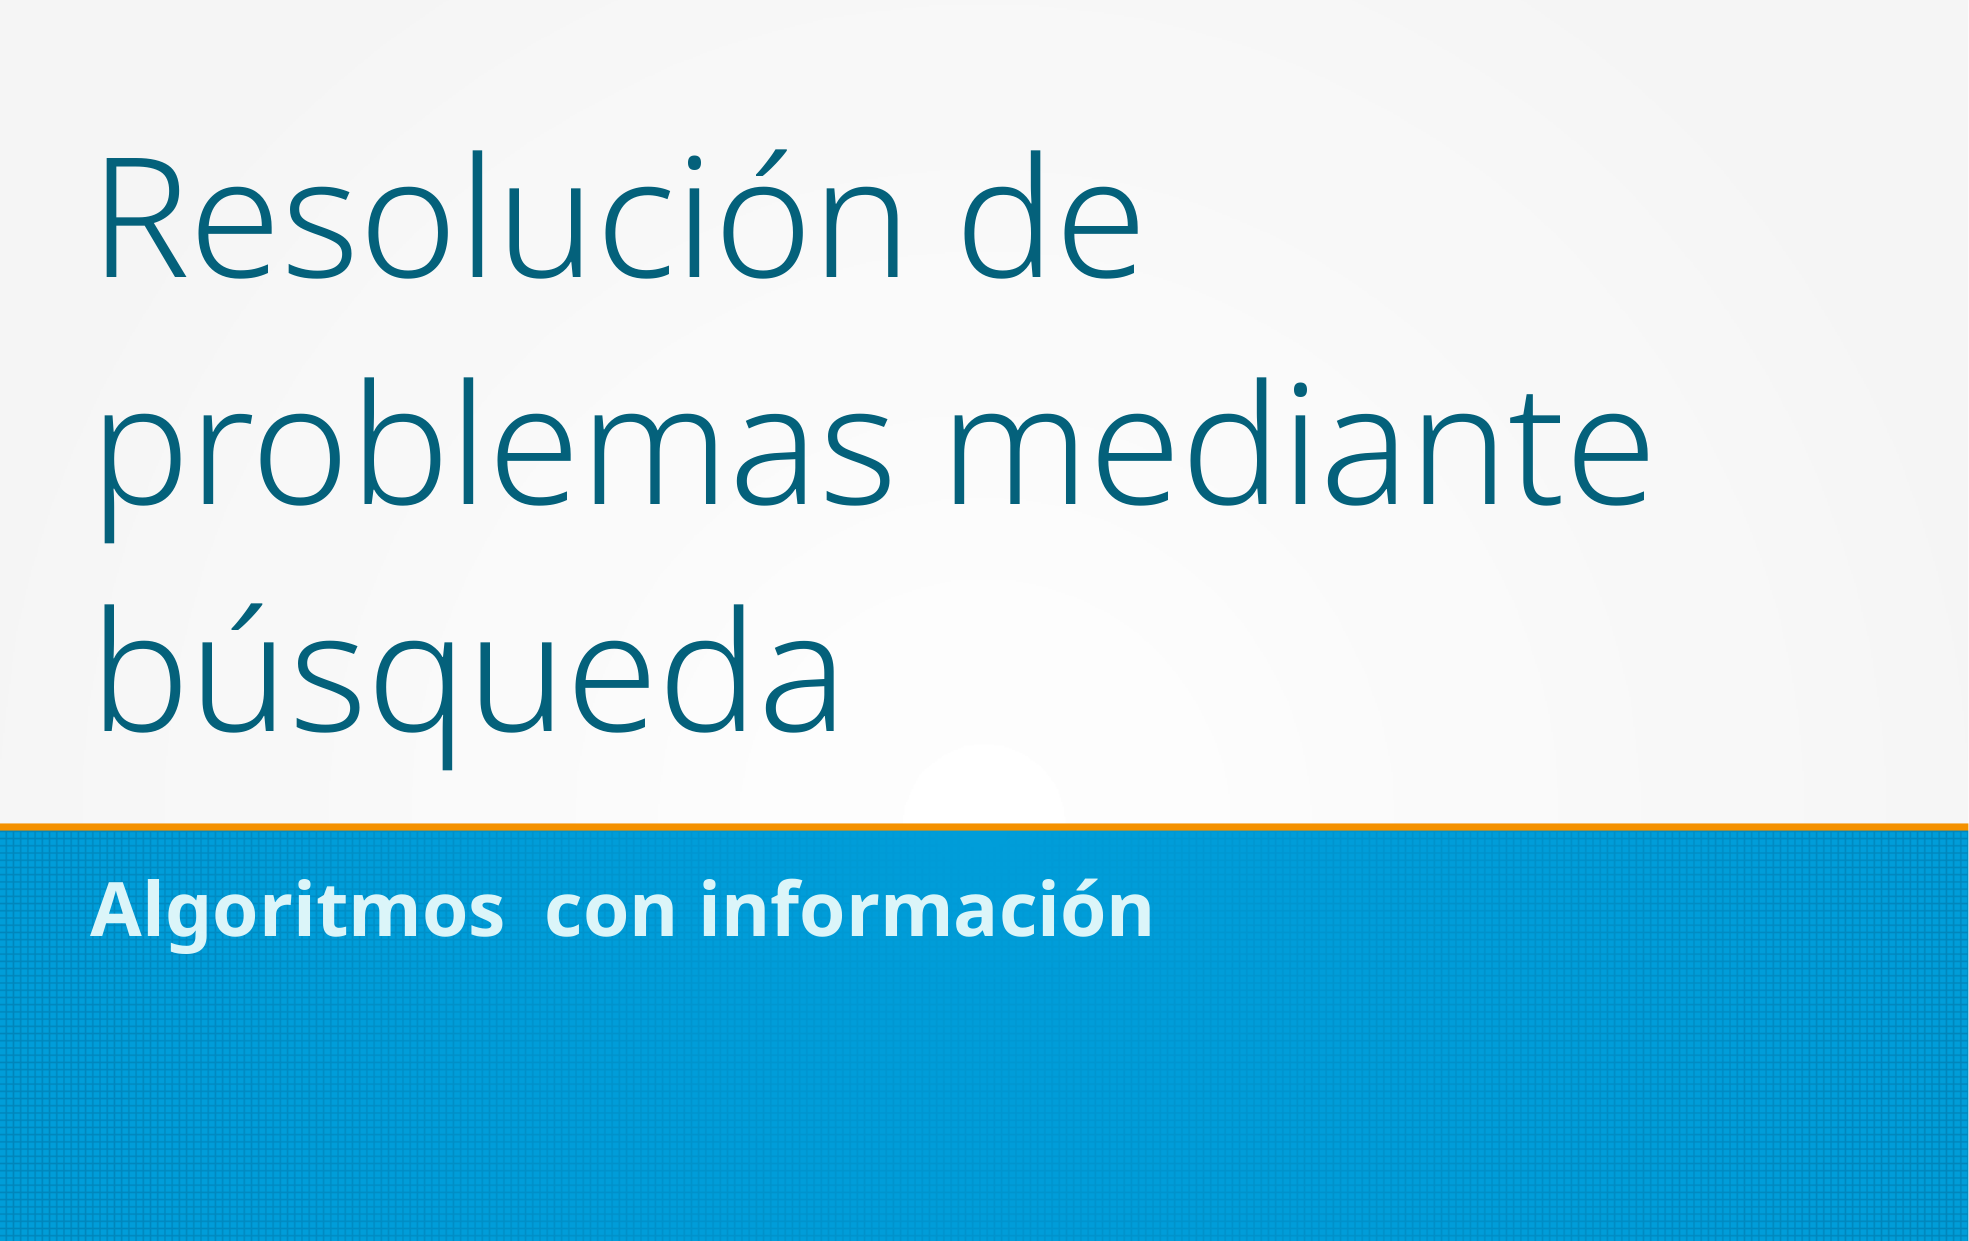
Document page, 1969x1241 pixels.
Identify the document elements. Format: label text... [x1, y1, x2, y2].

subtitle Algoritmos con información [90, 855, 1861, 1111]
picture [0, 0, 1969, 830]
title Resolución de problemas mediante búsqueda [90, 49, 1862, 781]
